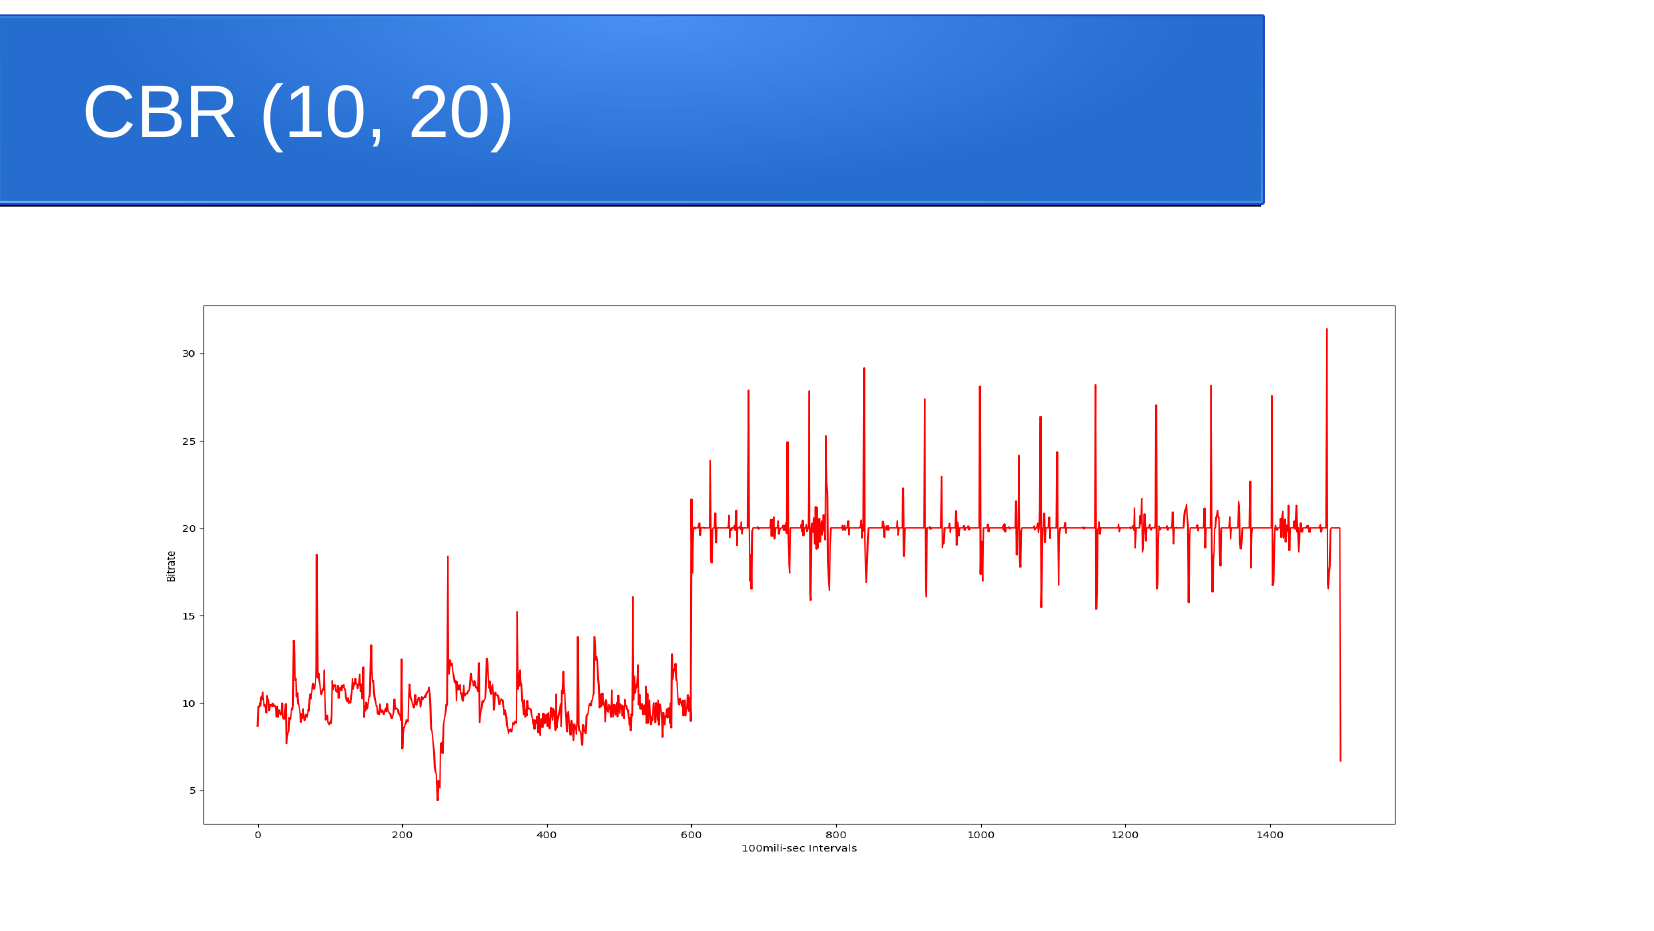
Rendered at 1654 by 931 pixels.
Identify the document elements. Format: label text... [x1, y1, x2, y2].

title CBR (10, 20) [82, 35, 1235, 189]
picture [11, 224, 1548, 898]
